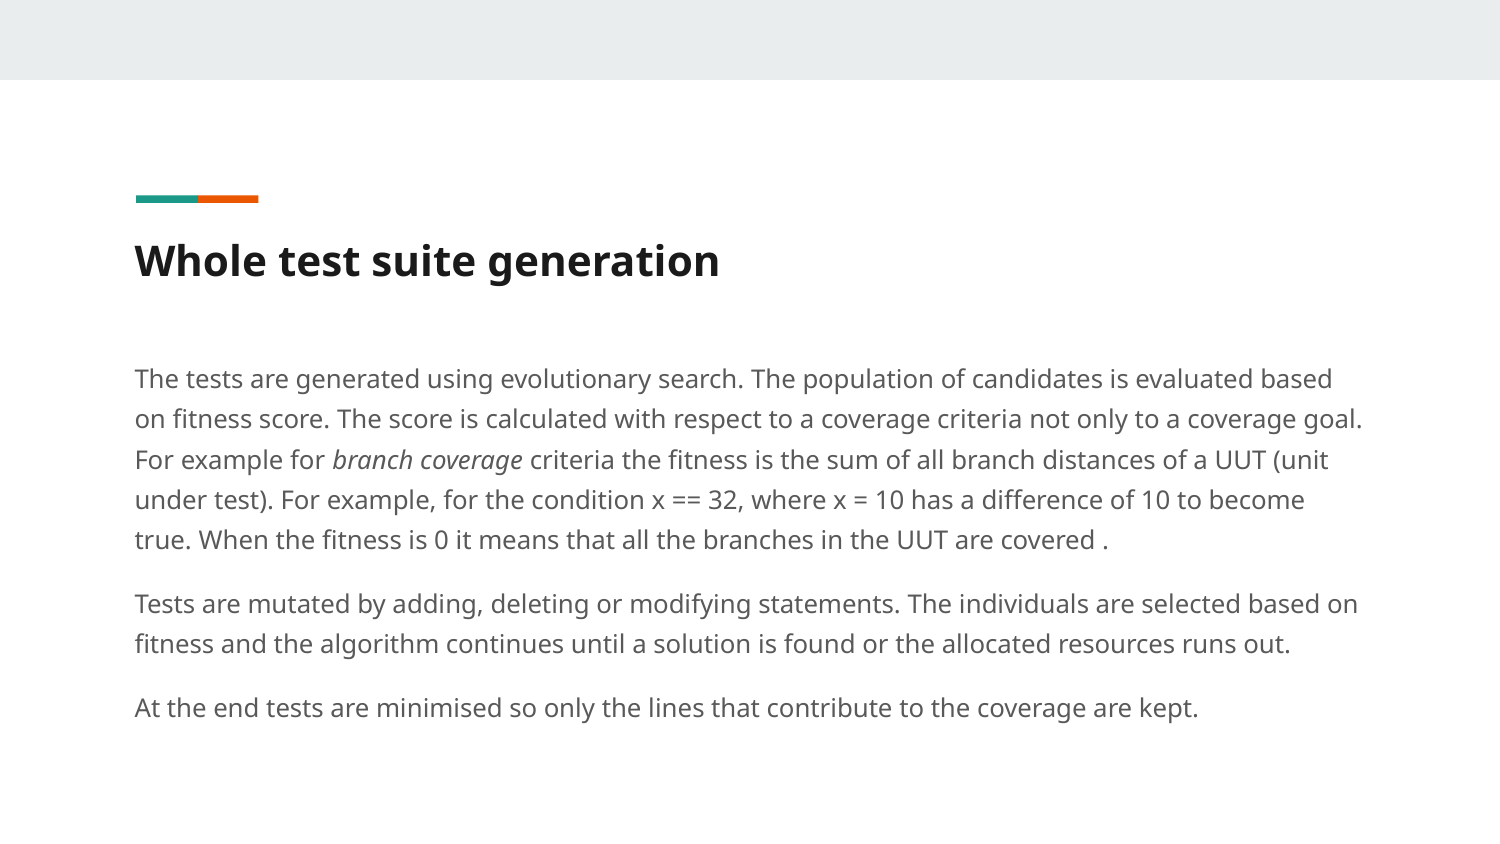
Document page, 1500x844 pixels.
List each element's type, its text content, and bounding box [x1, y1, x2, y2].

list The tests are generated using evolutionary search. The population of candidates is evaluated based on fitness score. The score is calculated with respect to a coverage criteria not only to a coverage goal. For example for branch coverage criteria the fitness is the sum of all branch distances of a UUT (unit under test). For example, for the condition x == 32, where x = 10 has a difference of 10 to become true. When the fitness is 0 it means that all the branches in the UUT are covered . Tests are mutated by adding, deleting or modifying statements. The individuals are selected based on fitness and the algorithm continues until a solution is found or the allocated resources runs out. At the end tests are minimised so only the lines that contribute to the coverage are kept. [119, 341, 1381, 747]
title Whole test suite generation [119, 216, 1381, 305]
